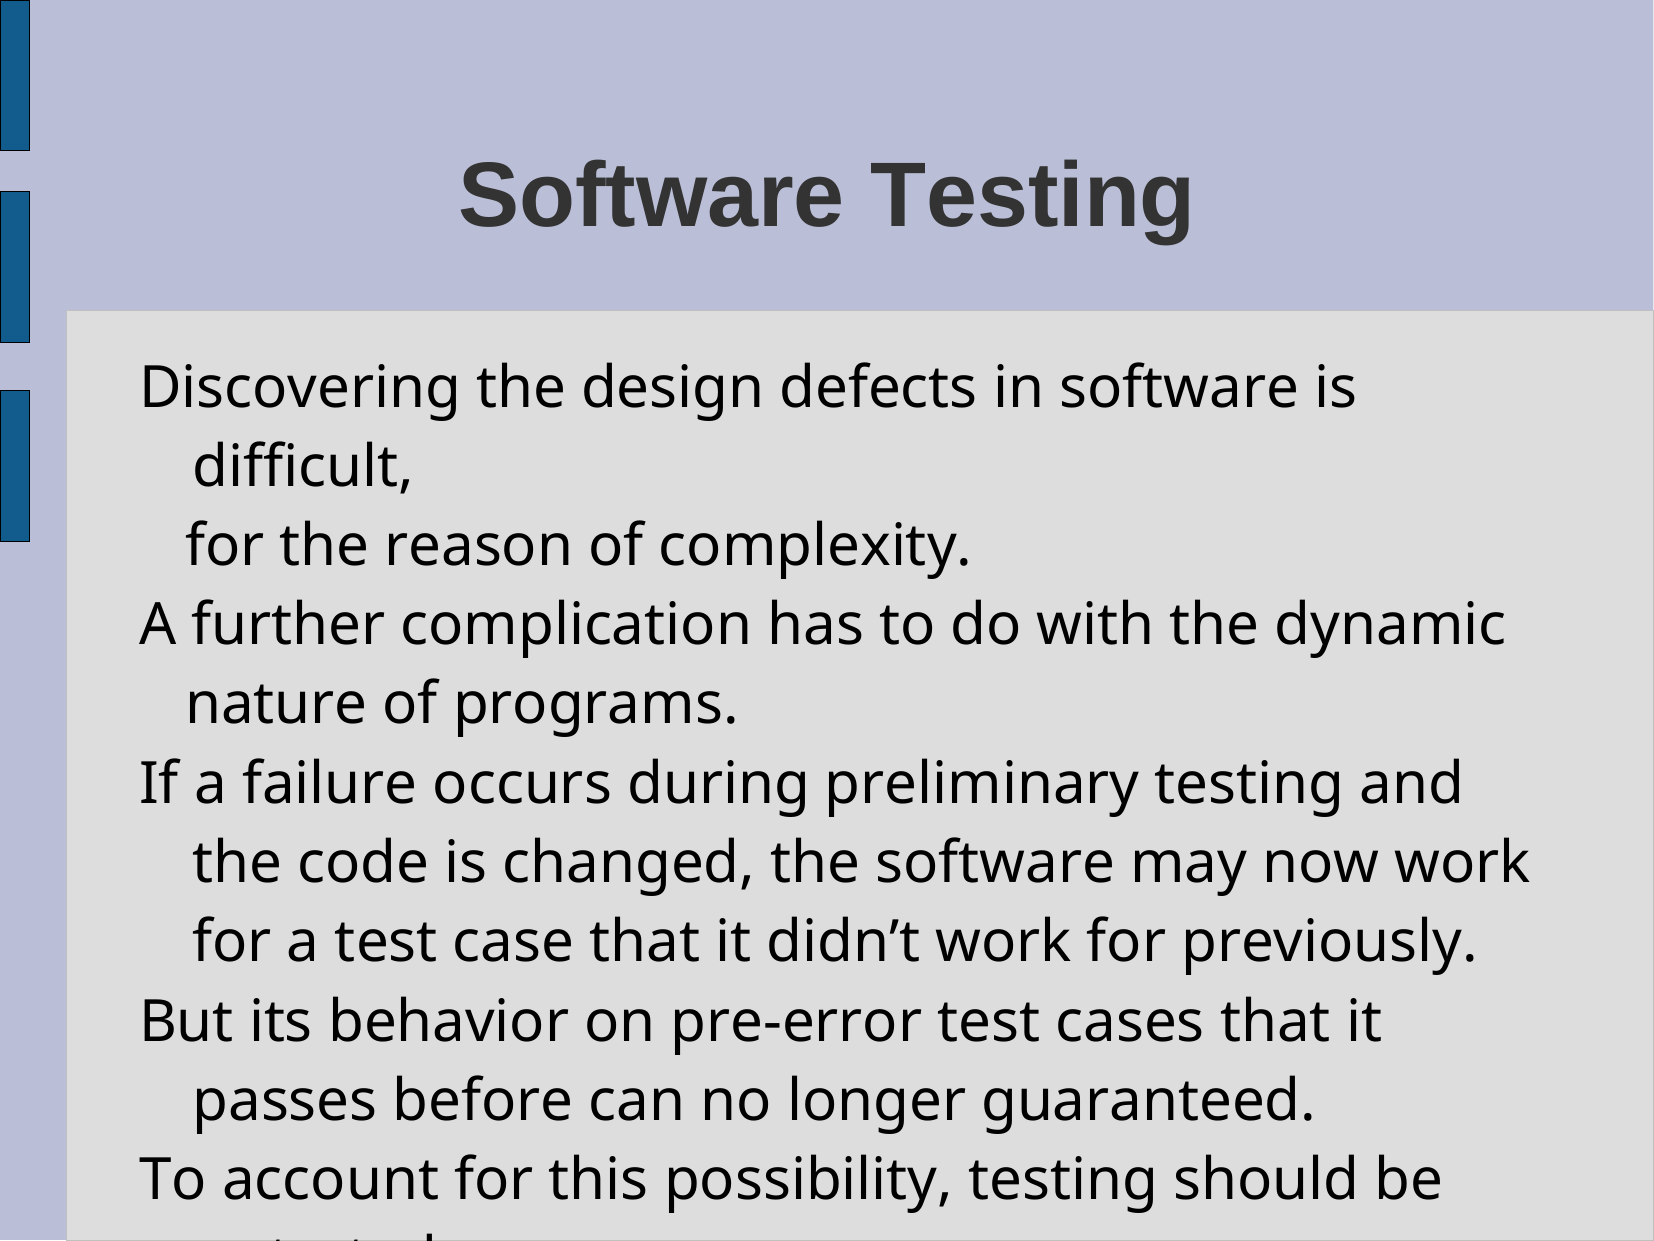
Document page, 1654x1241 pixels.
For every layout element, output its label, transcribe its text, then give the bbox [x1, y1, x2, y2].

list Discovering the design defects in software is difficult, for the reason of complexity. A further complication has to do with the dynamic nature of programs. If a failure occurs during preliminary testing and the code is changed, the software may now work for a test case that it didn’t work for previously. But its behavior on pre-error test cases that it passes before can no longer guaranteed. To account for this possibility, testing should be restarted. The expense of doing this is often prohibitive. [121, 344, 1534, 1197]
title Software Testing [121, 91, 1534, 299]
